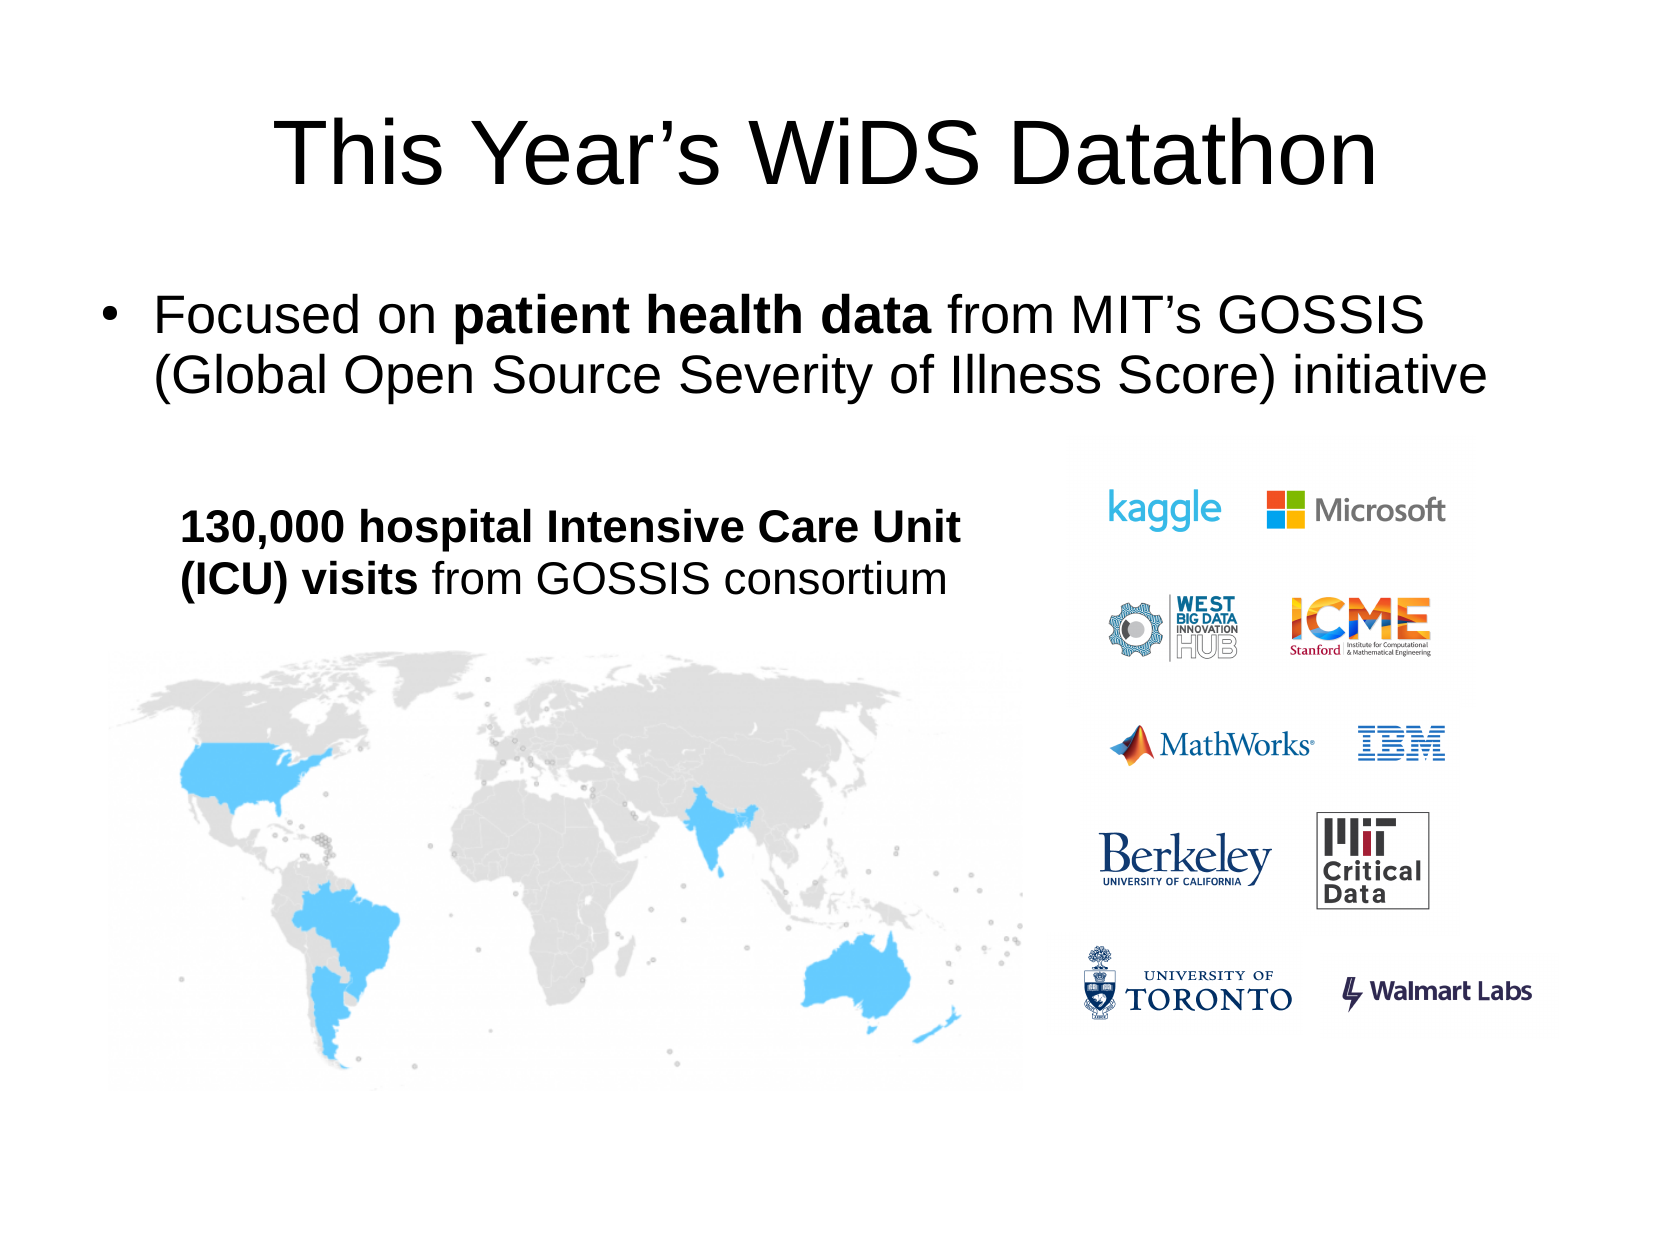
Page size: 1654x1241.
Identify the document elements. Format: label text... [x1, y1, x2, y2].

list Focused on patient health data from MIT’s GOSSIS (Global Open Source Severity of Illness Score) initiative [82, 284, 1571, 1195]
text_box 130,000 hospital Intensive Care Unit (ICU) visits from GOSSIS consortium [165, 494, 1021, 774]
picture [1046, 435, 1476, 1035]
title This Year’s WiDS Datathon [82, 49, 1571, 257]
picture [1320, 953, 1559, 1039]
